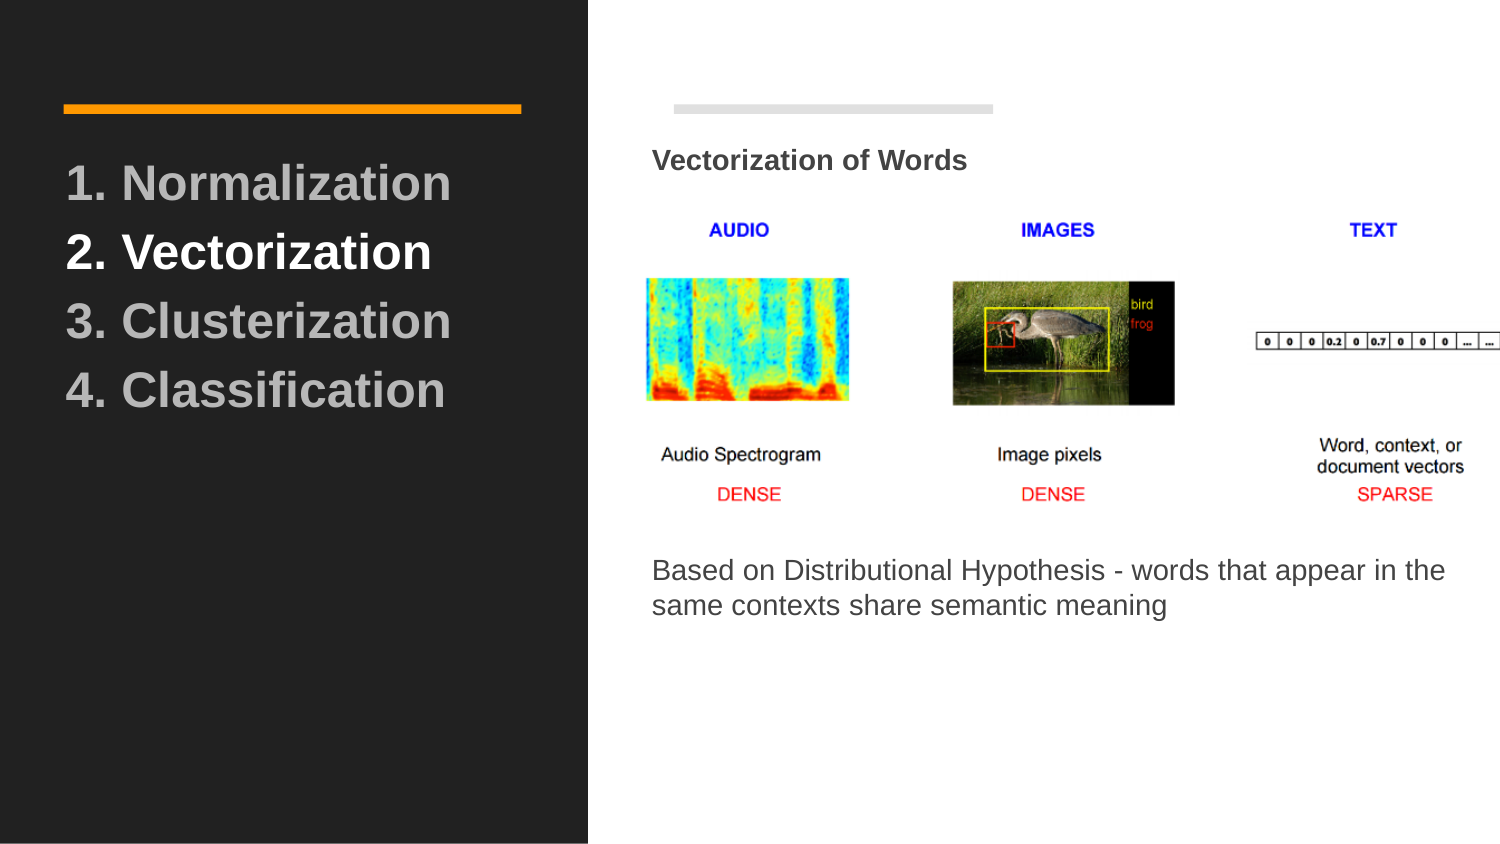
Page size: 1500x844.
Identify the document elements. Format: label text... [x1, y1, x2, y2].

picture [618, 200, 1500, 543]
list Vectorization of Words Based on Distributional Hypothesis - words that appear in the same contexts share semantic meaning [636, 126, 1467, 200]
title 1. Normalization 2. Vectorization 3. Clusterization 4. Classification [50, 126, 551, 743]
list Vectorization of Words Based on Distributional Hypothesis - words that appear in the same contexts share semantic meaning [636, 543, 1467, 752]
